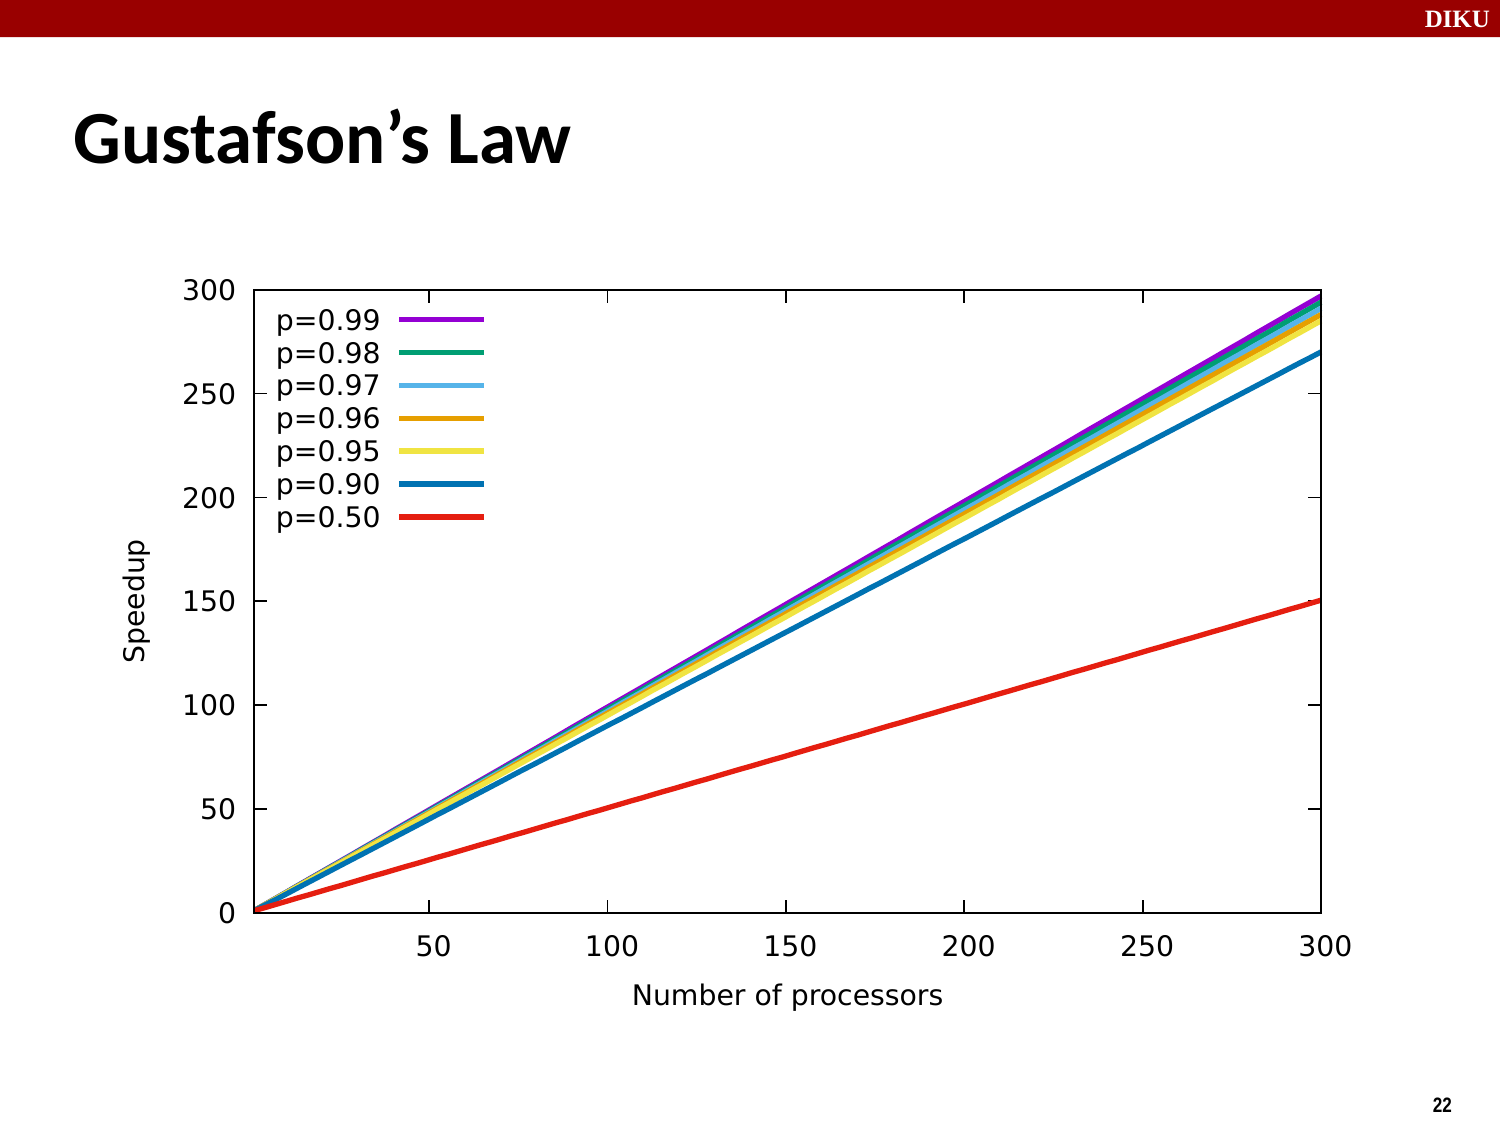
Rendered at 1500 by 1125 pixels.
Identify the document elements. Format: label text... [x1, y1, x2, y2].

picture [102, 254, 1378, 1020]
text_box Gustafson’s Law [58, 71, 1304, 197]
